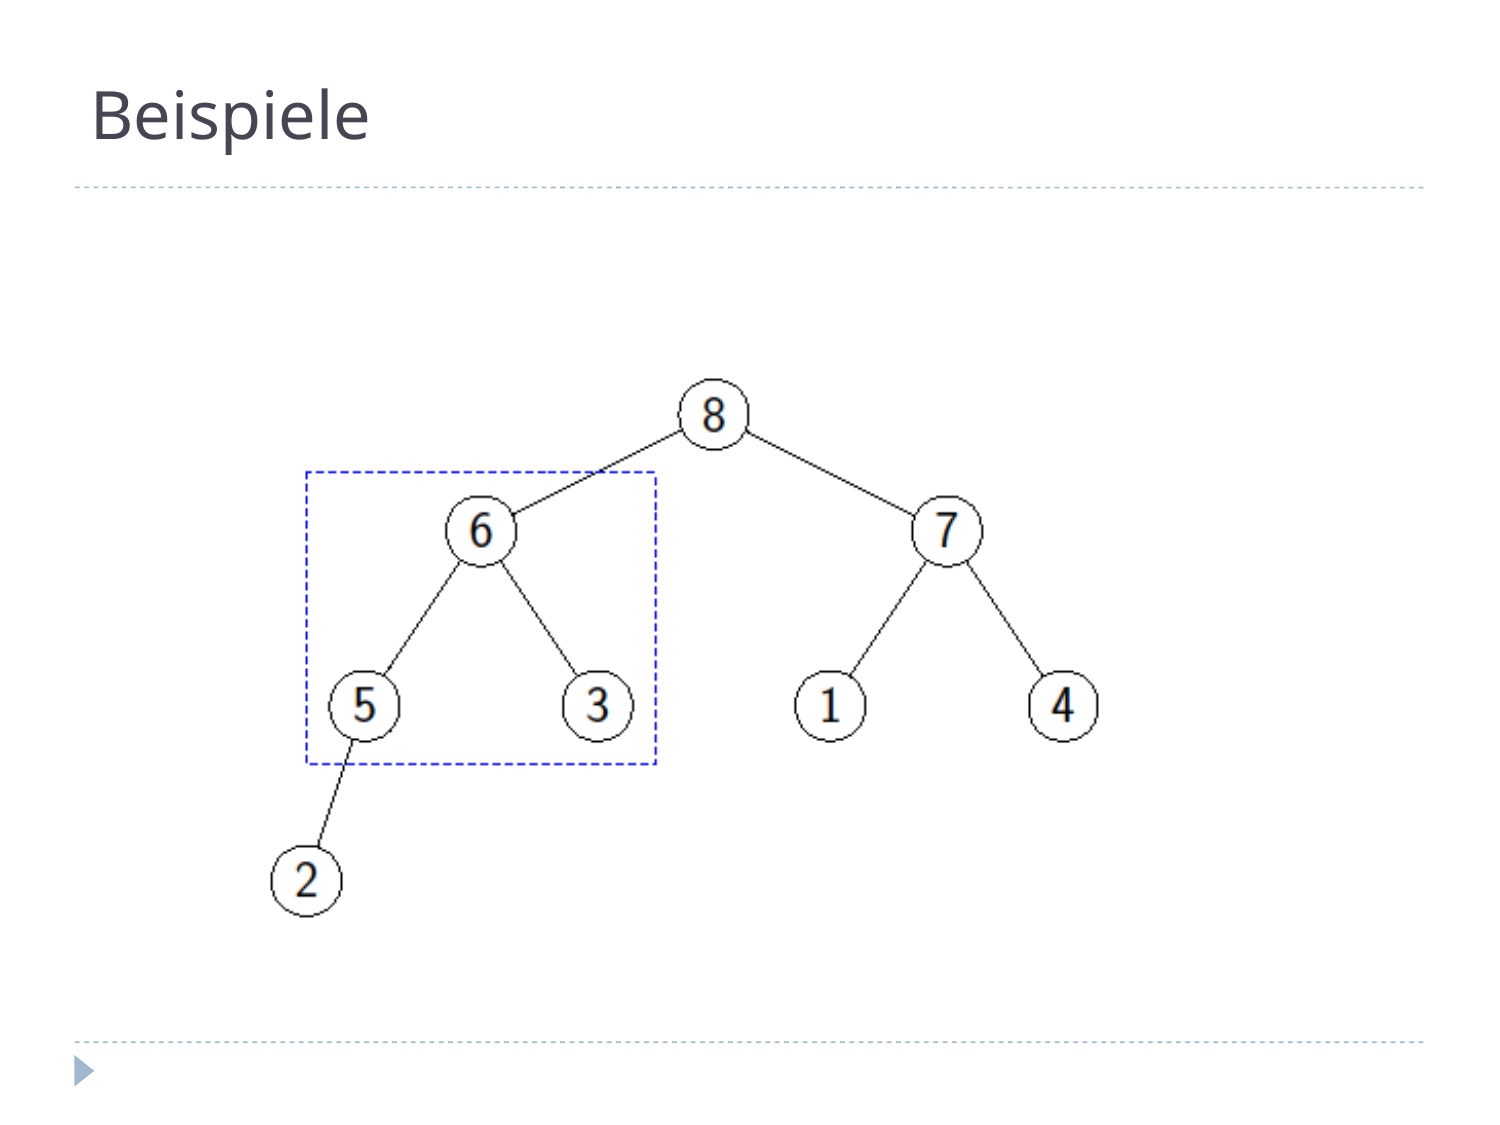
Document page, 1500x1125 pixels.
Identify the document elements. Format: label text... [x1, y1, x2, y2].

title Beispiele [75, 37, 1426, 188]
chart [265, 373, 1105, 924]
